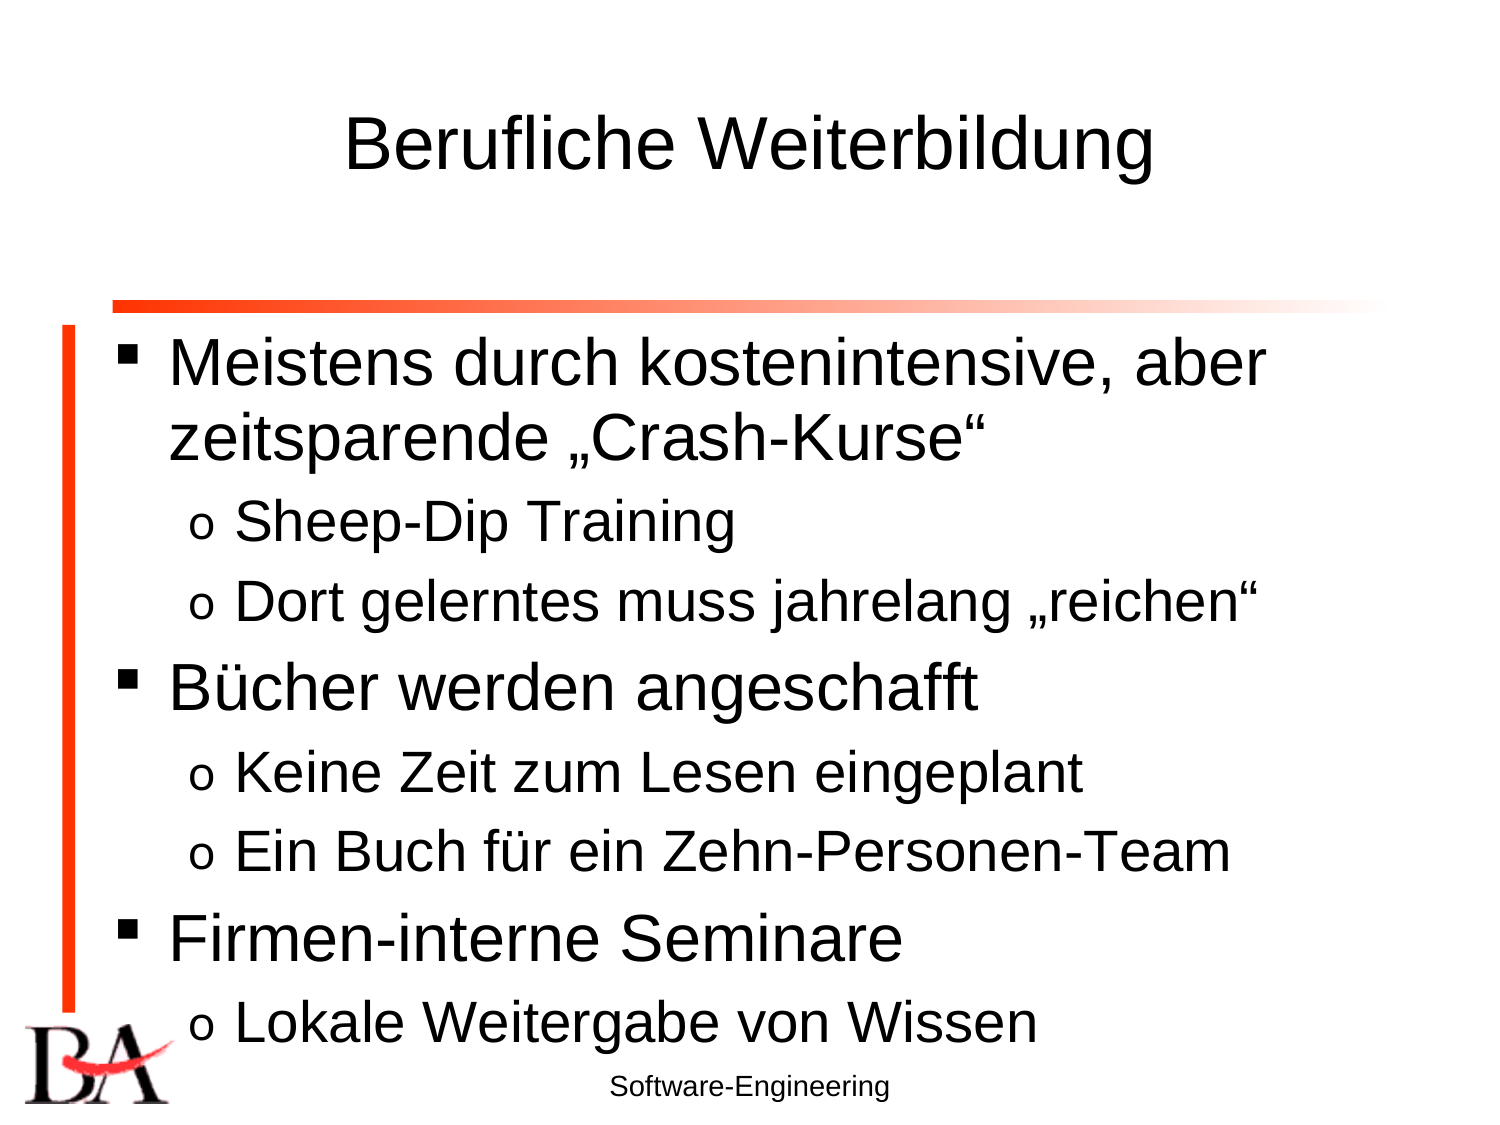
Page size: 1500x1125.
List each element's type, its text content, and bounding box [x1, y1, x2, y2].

title Berufliche Weiterbildung [112, 28, 1388, 259]
picture [24, 1024, 175, 1104]
list Meistens durch kostenintensive, aber zeitsparende „Crash-Kurse“ Sheep-Dip Training Dort gelerntes muss jahrelang „reichen“ Bücher werden angeschafft Keine Zeit zum Lesen eingeplant Ein Buch für ein Zehn-Personen-Team Firmen-interne Seminare Lokale Weitergabe von Wissen [112, 324, 1388, 1054]
